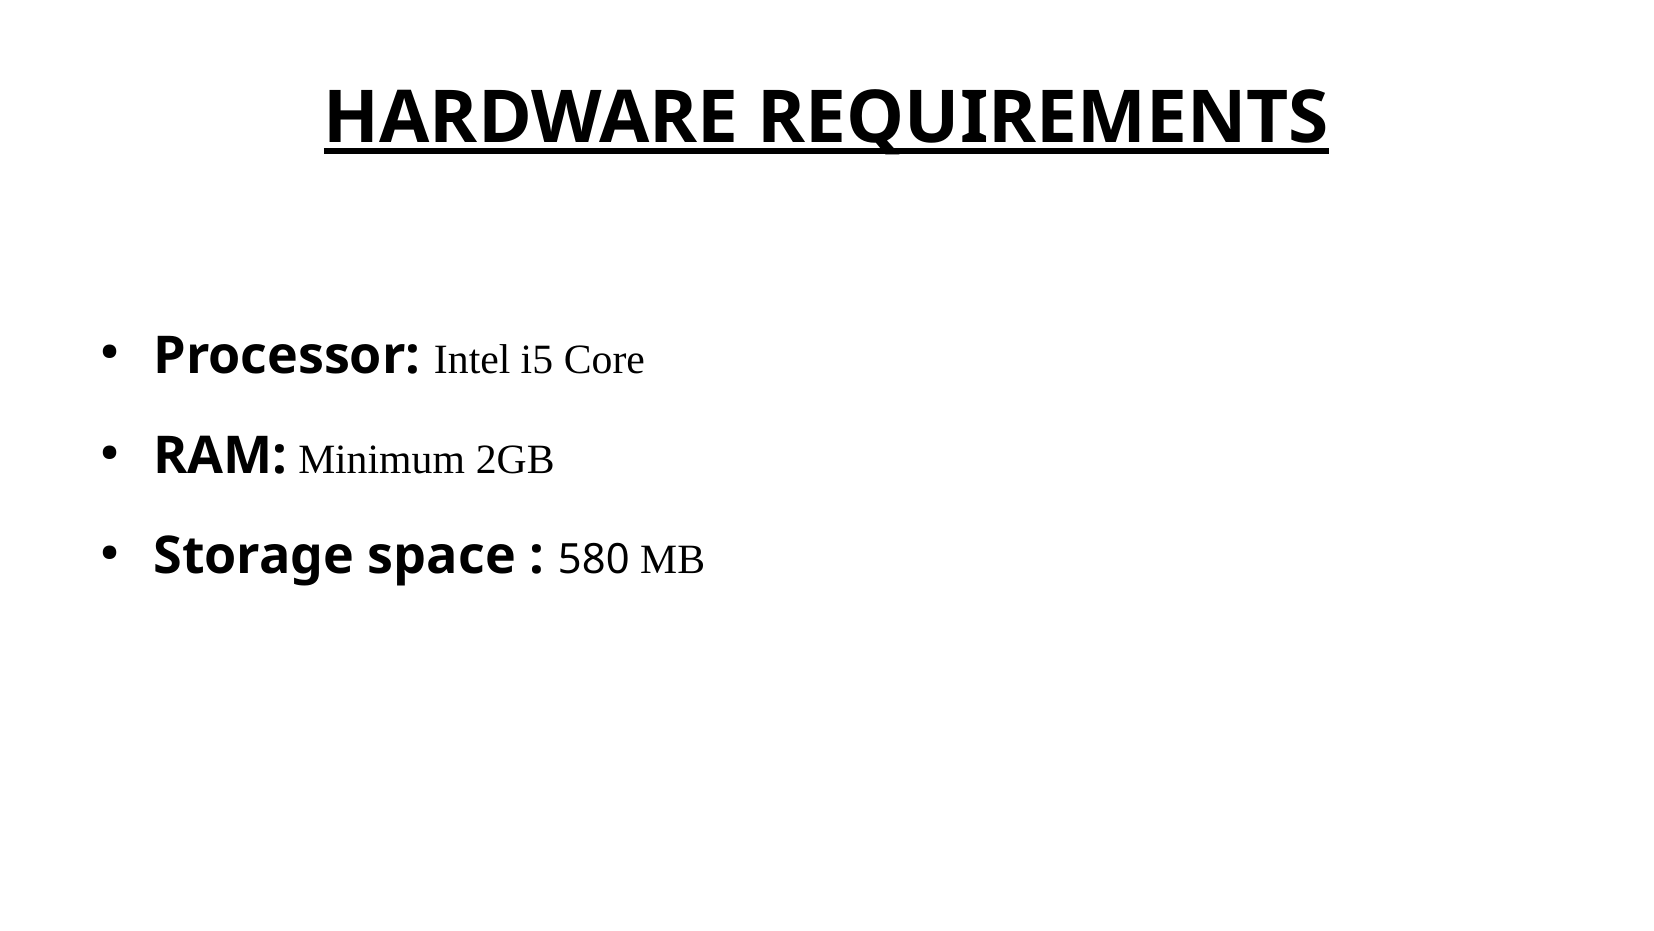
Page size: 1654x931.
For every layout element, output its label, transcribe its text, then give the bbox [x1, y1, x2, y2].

title HARDWARE REQUIREMENTS [82, 37, 1571, 193]
list Processor: Intel i5 Core RAM: Minimum 2GB Storage space : 580 MB [82, 217, 1571, 758]
